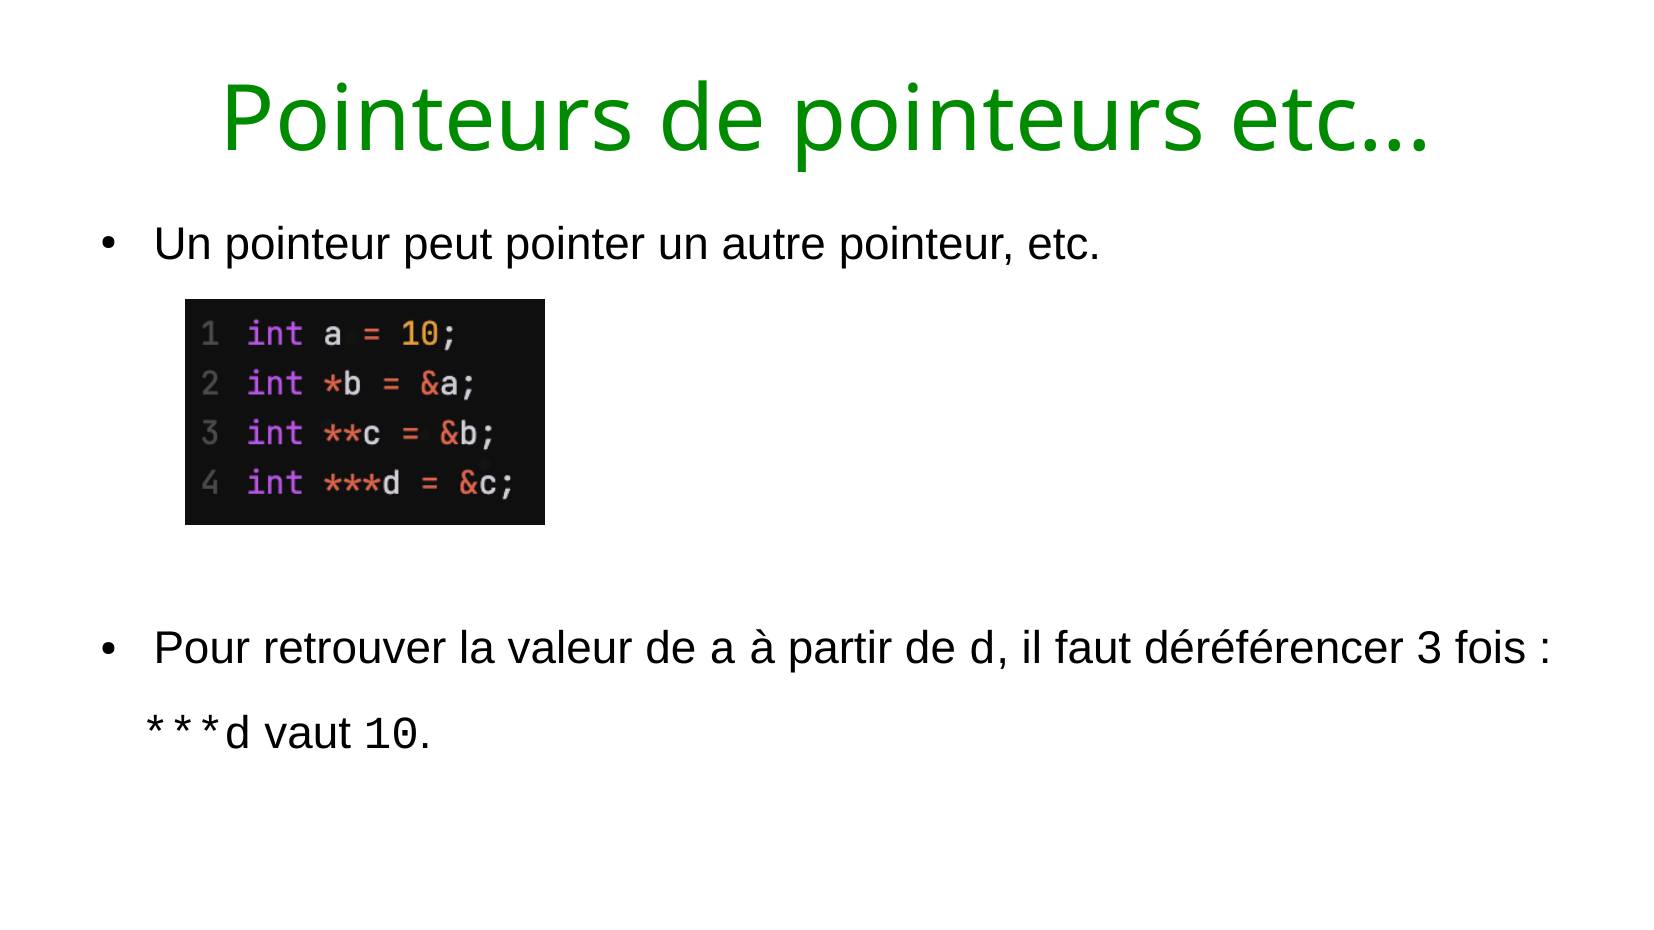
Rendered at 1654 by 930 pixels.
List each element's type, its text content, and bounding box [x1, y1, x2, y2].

title Pointeurs de pointeurs etc... [82, 37, 1571, 193]
picture [185, 299, 545, 526]
list Un pointeur peut pointer un autre pointeur, etc. Pour retrouver la valeur de a à partir de d, il faut déréférencer 3 fois : ***d vaut 10. [82, 217, 1571, 788]
